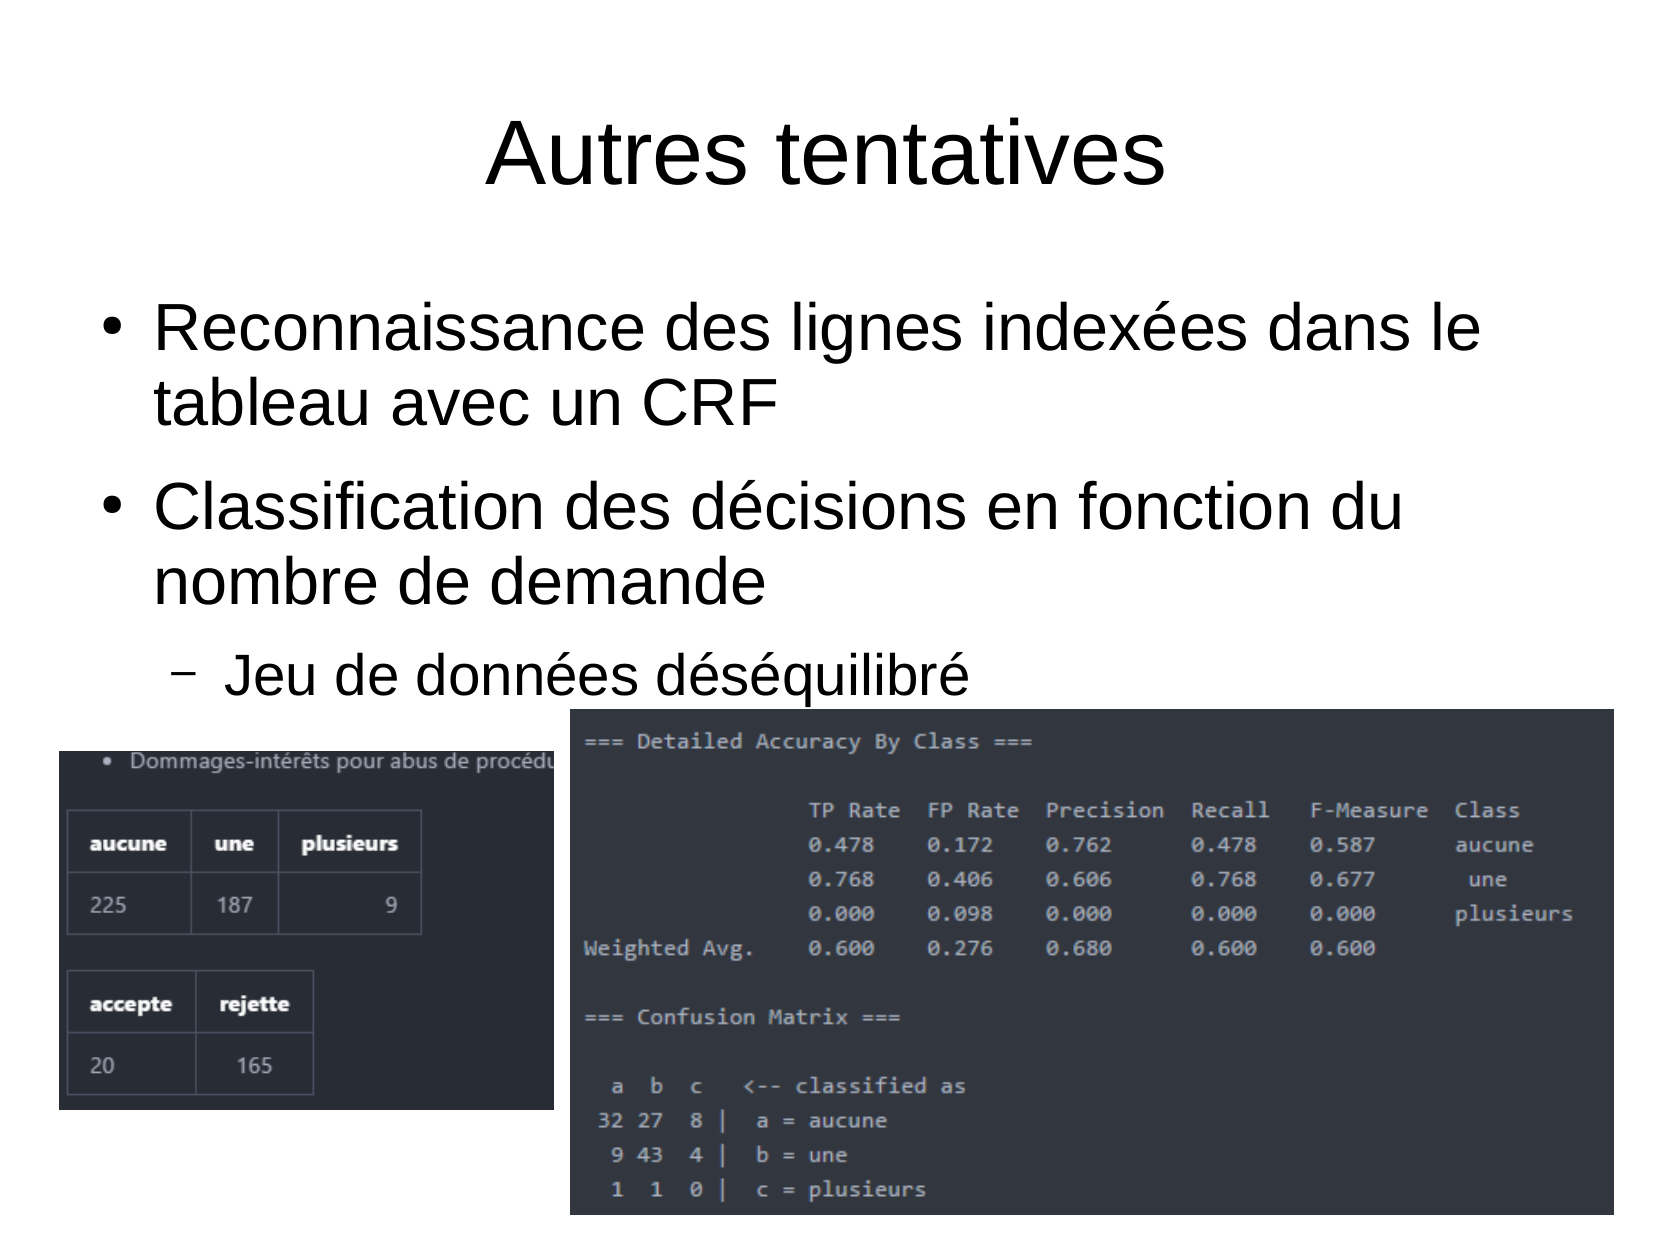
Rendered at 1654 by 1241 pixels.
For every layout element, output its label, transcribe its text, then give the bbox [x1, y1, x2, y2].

picture [570, 709, 1614, 1216]
title Autres tentatives [82, 49, 1571, 257]
picture [59, 751, 554, 1111]
list Reconnaissance des lignes indexées dans le tableau avec un CRF Classification des décisions en fonction du nombre de demande Jeu de données déséquilibré [82, 290, 1571, 1010]
